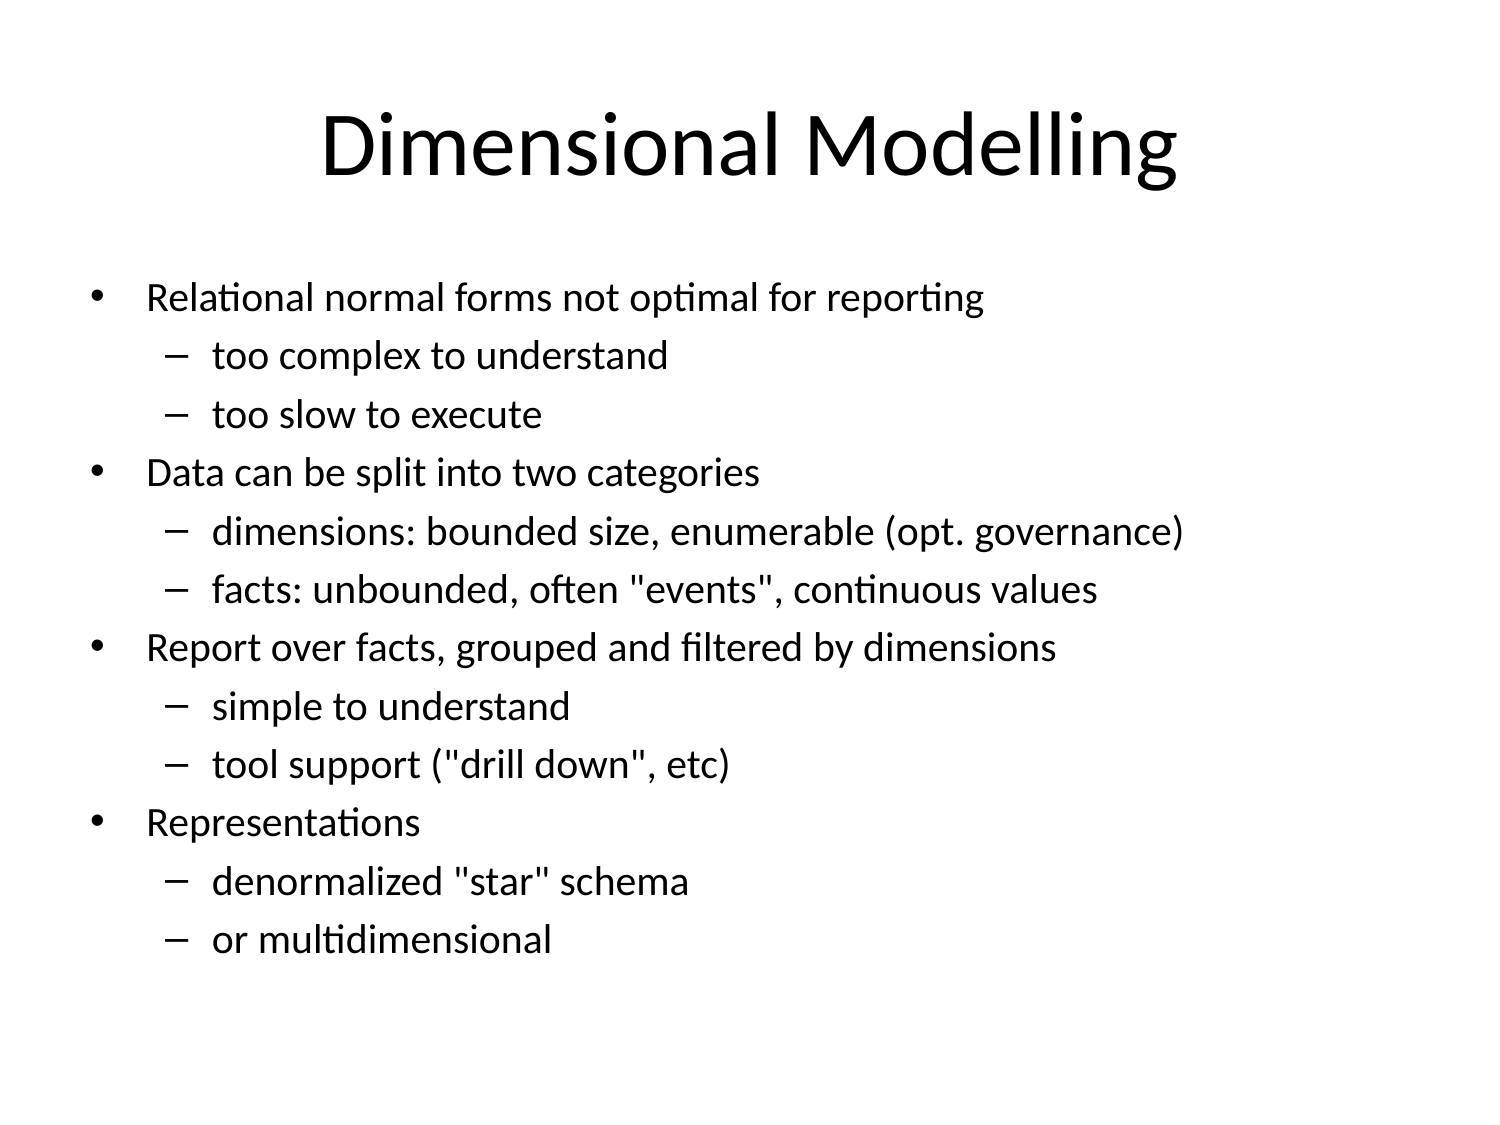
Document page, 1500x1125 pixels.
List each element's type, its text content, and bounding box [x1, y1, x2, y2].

list Relational normal forms not optimal for reporting too complex to understand too slow to execute Data can be split into two categories dimensions: bounded size, enumerable (opt. governance) facts: unbounded, often "events", continuous values Report over facts, grouped and filtered by dimensions simple to understand tool support ("drill down", etc) Representations denormalized "star" schema or multidimensional [75, 262, 1425, 1005]
title Dimensional Modelling [75, 45, 1425, 233]
